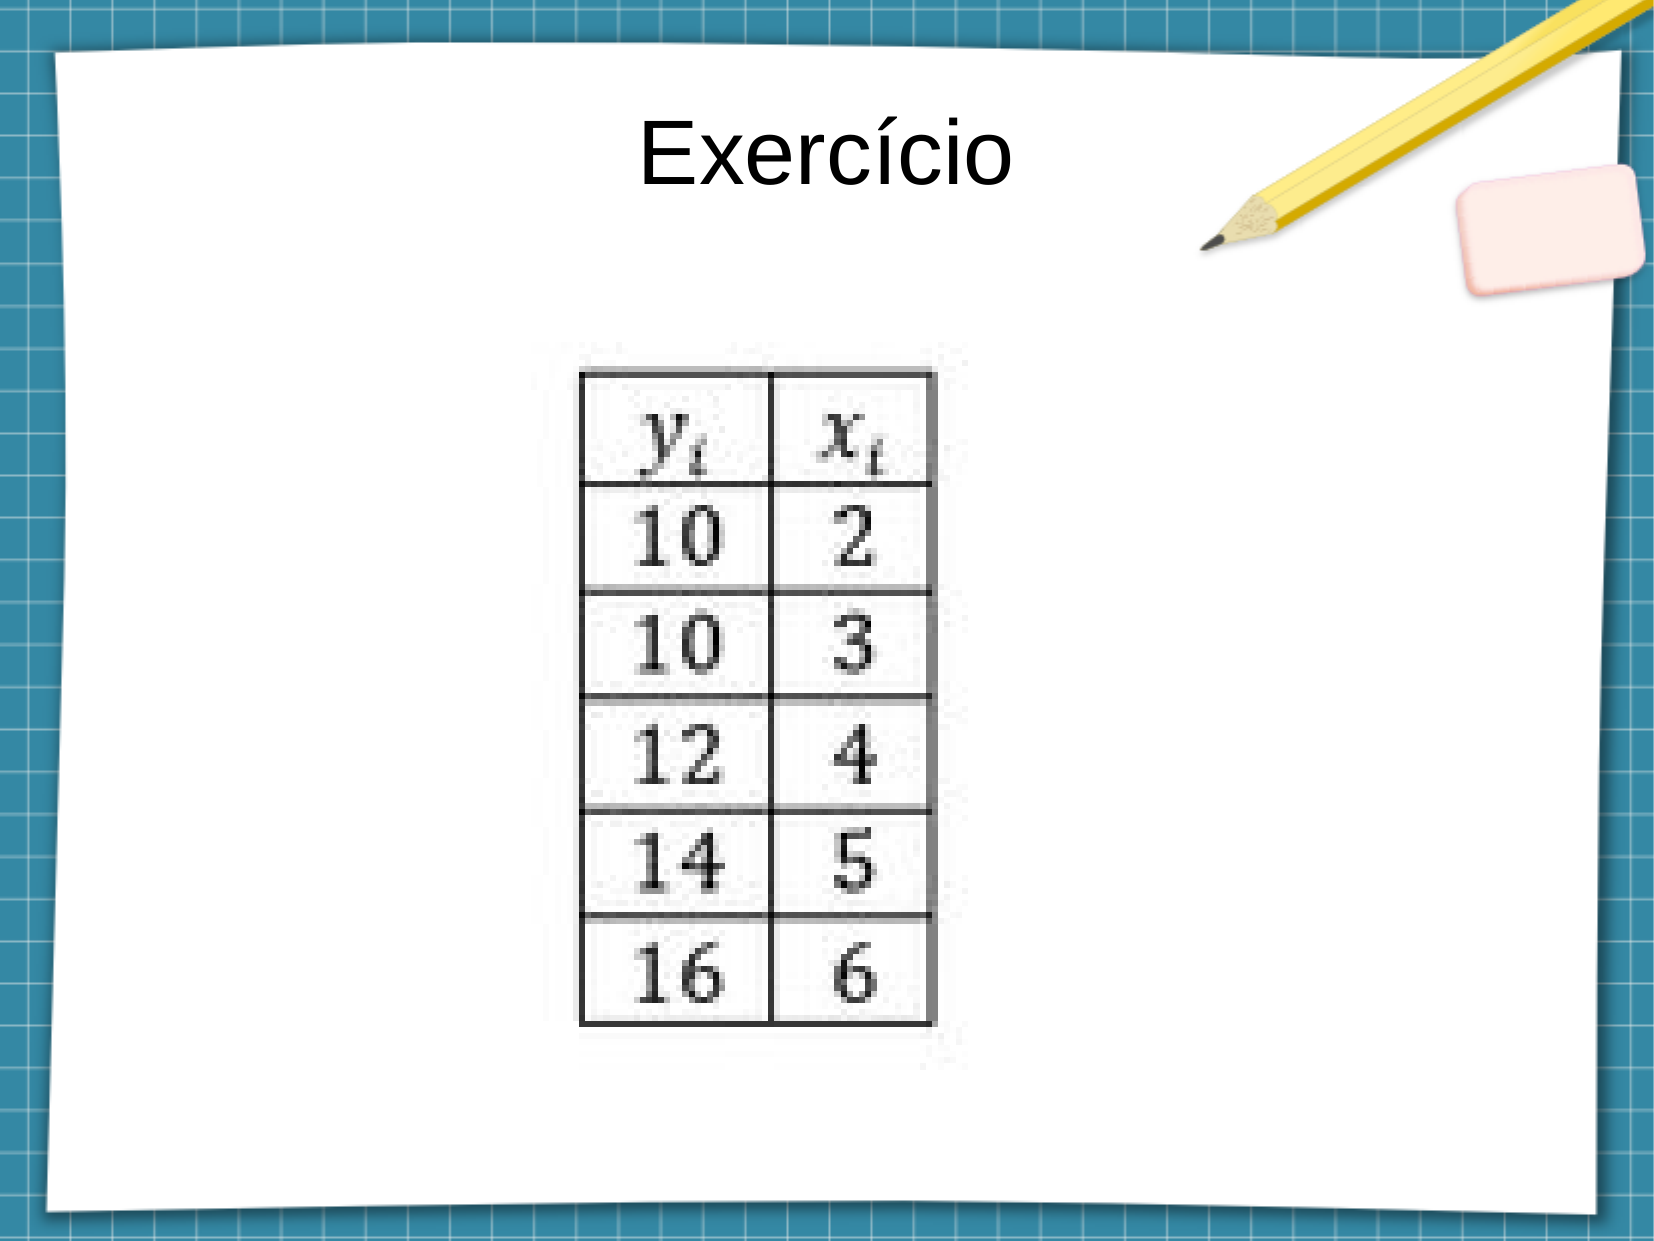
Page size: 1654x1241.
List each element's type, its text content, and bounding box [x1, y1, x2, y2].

title Exercício [82, 49, 1571, 257]
picture [0, 0, 1654, 1241]
